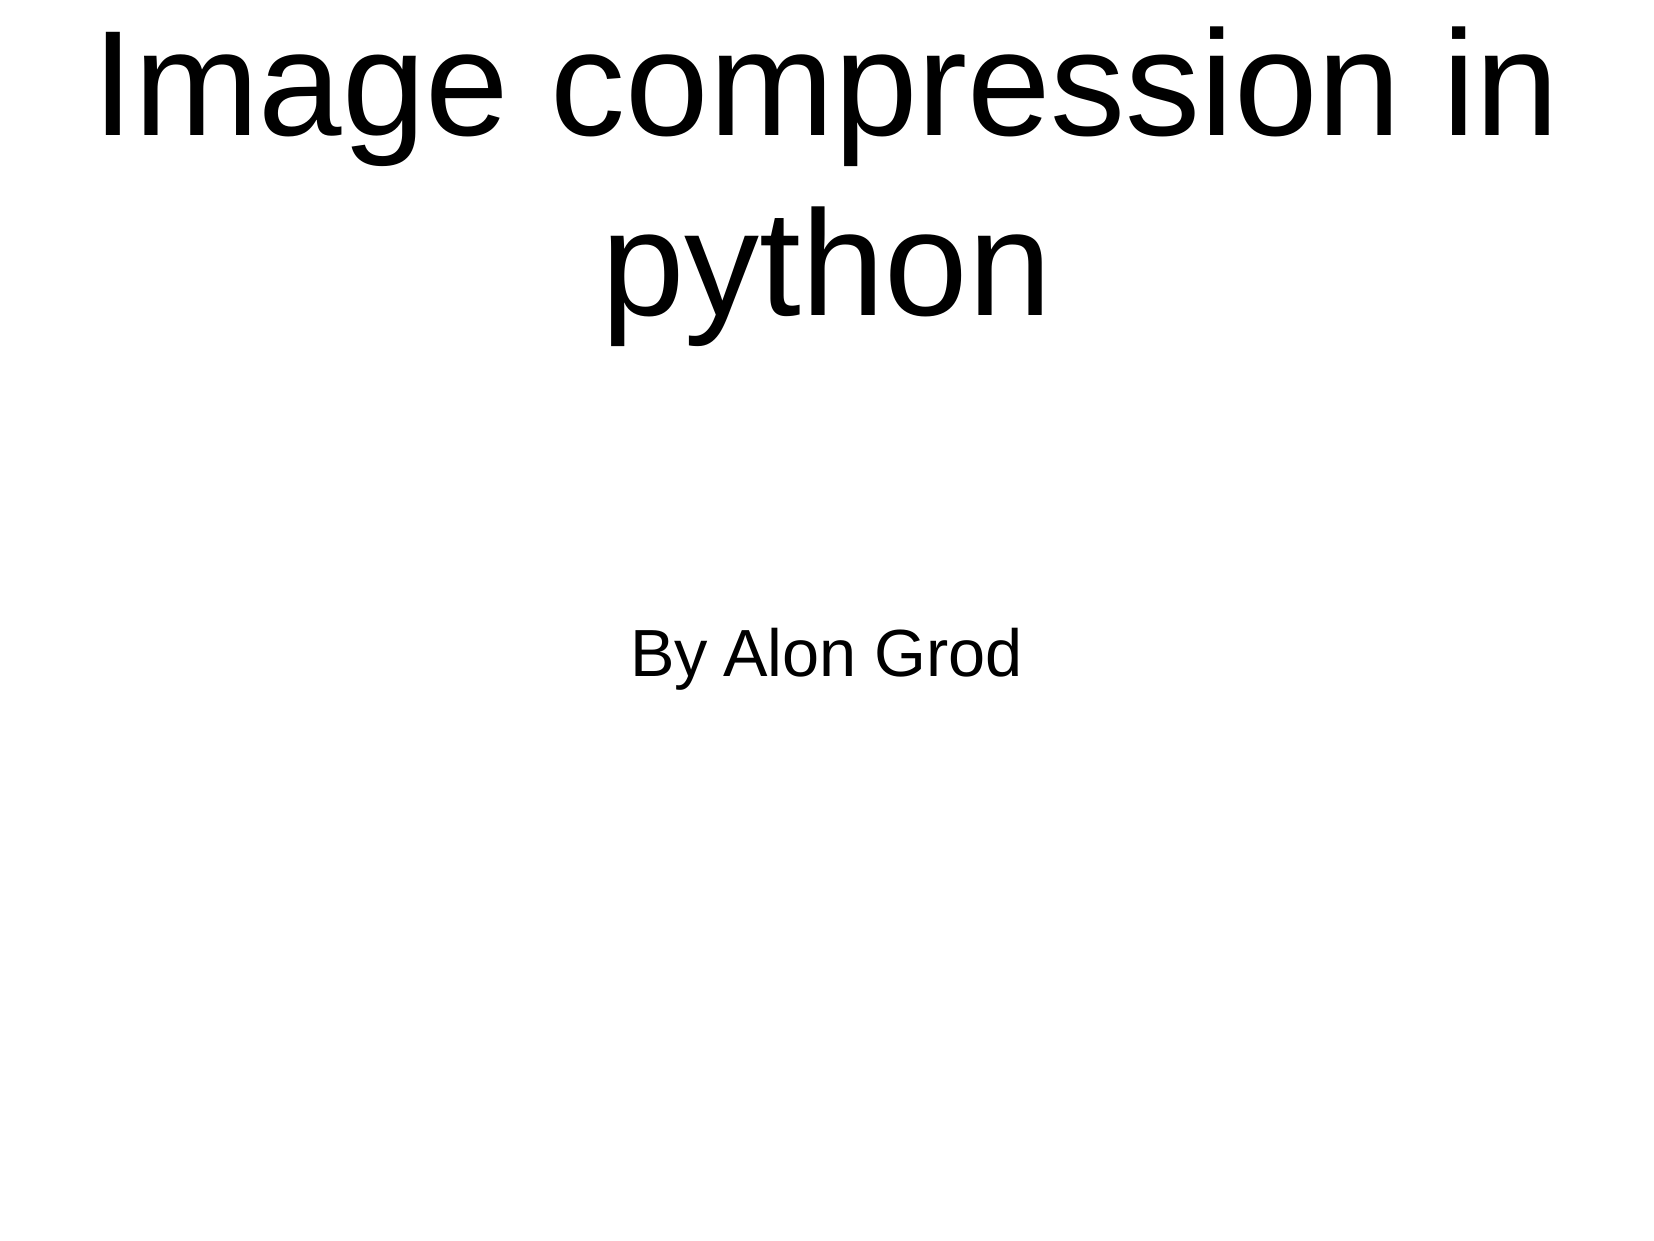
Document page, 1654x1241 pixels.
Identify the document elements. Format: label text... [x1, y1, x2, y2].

subtitle By Alon Grod [82, 290, 1571, 1010]
title Image compression in python [82, 0, 1571, 290]
